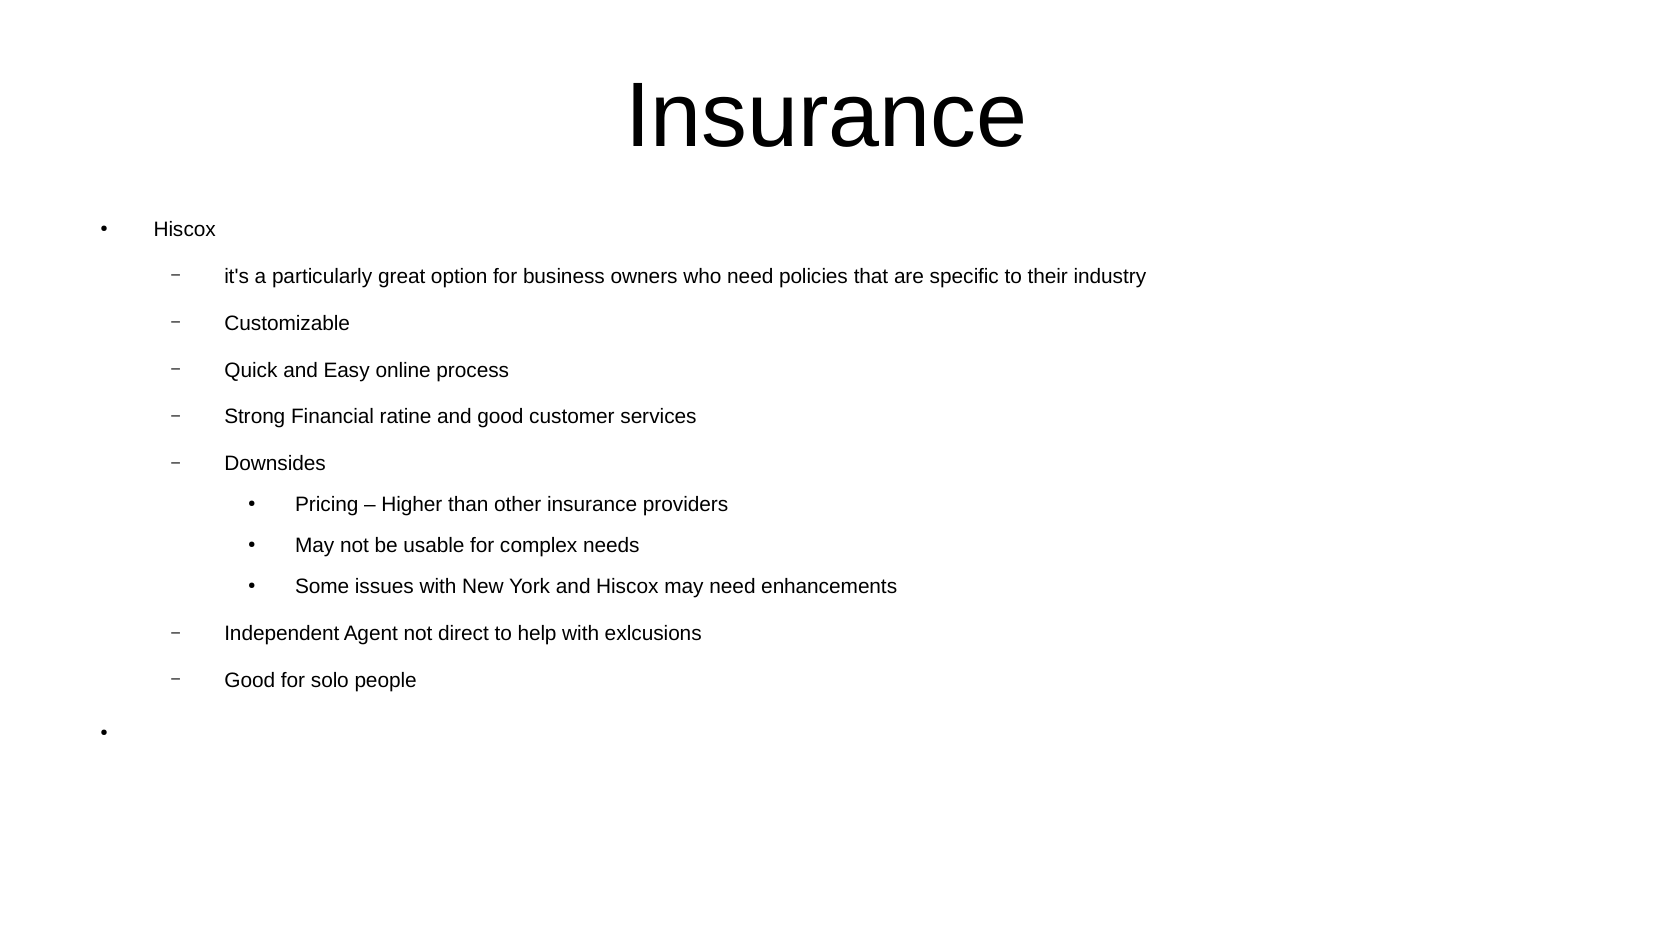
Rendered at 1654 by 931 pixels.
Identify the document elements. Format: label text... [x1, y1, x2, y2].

list Hiscox it's a particularly great option for business owners who need policies that are specific to their industry Customizable Quick and Easy online process Strong Financial ratine and good customer services Downsides Pricing – Higher than other insurance providers May not be usable for complex needs Some issues with New York and Hiscox may need enhancements Independent Agent not direct to help with exlcusions Good for solo people [82, 217, 1613, 901]
title Insurance [82, 37, 1571, 193]
